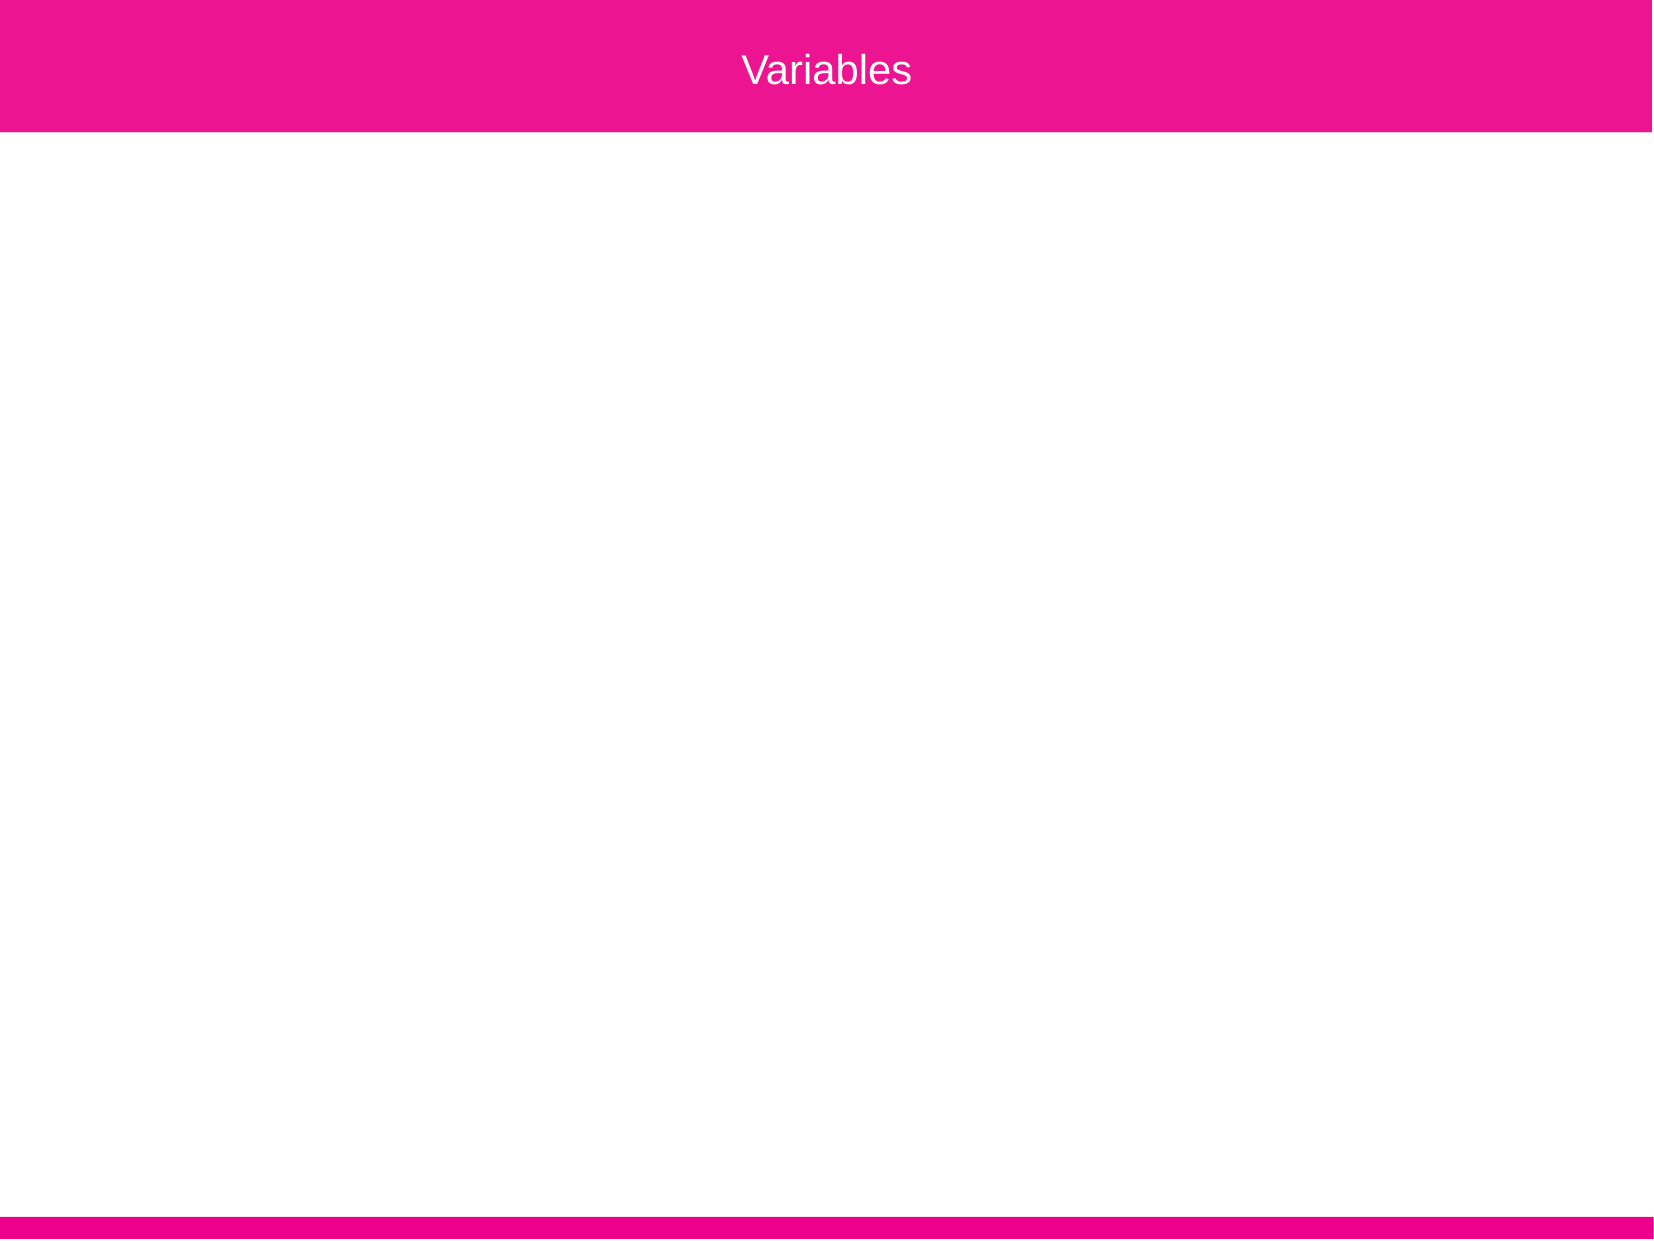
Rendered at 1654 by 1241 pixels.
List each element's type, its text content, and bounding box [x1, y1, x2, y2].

picture [0, 0, 1654, 1241]
title Variables [82, 46, 1571, 94]
